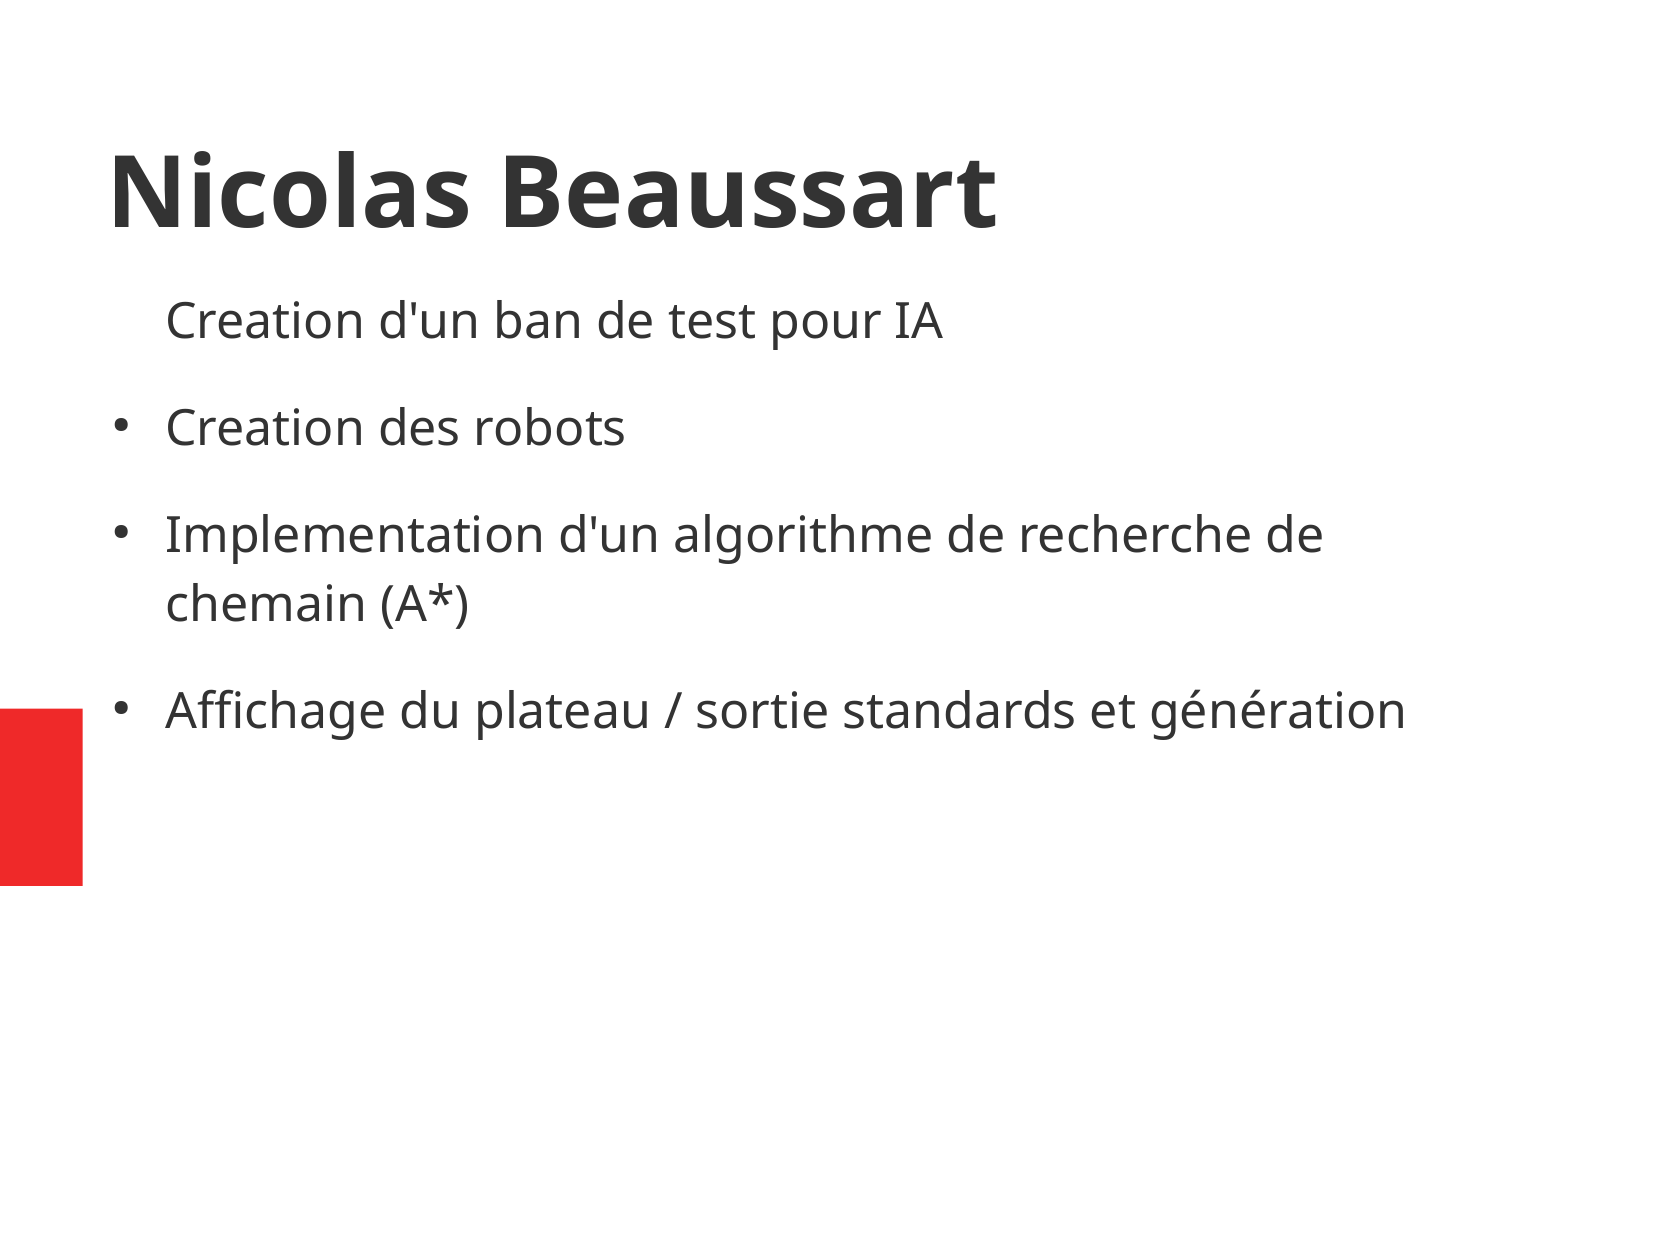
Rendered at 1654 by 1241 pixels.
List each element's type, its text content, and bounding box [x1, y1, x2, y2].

title Nicolas Beaussart [106, 70, 1512, 308]
list Creation d'un ban de test pour IA Creation des robots Implementation d'un algorithme de recherche de chemain (A*) Affichage du plateau / sortie standards et génération [94, 284, 1501, 1004]
